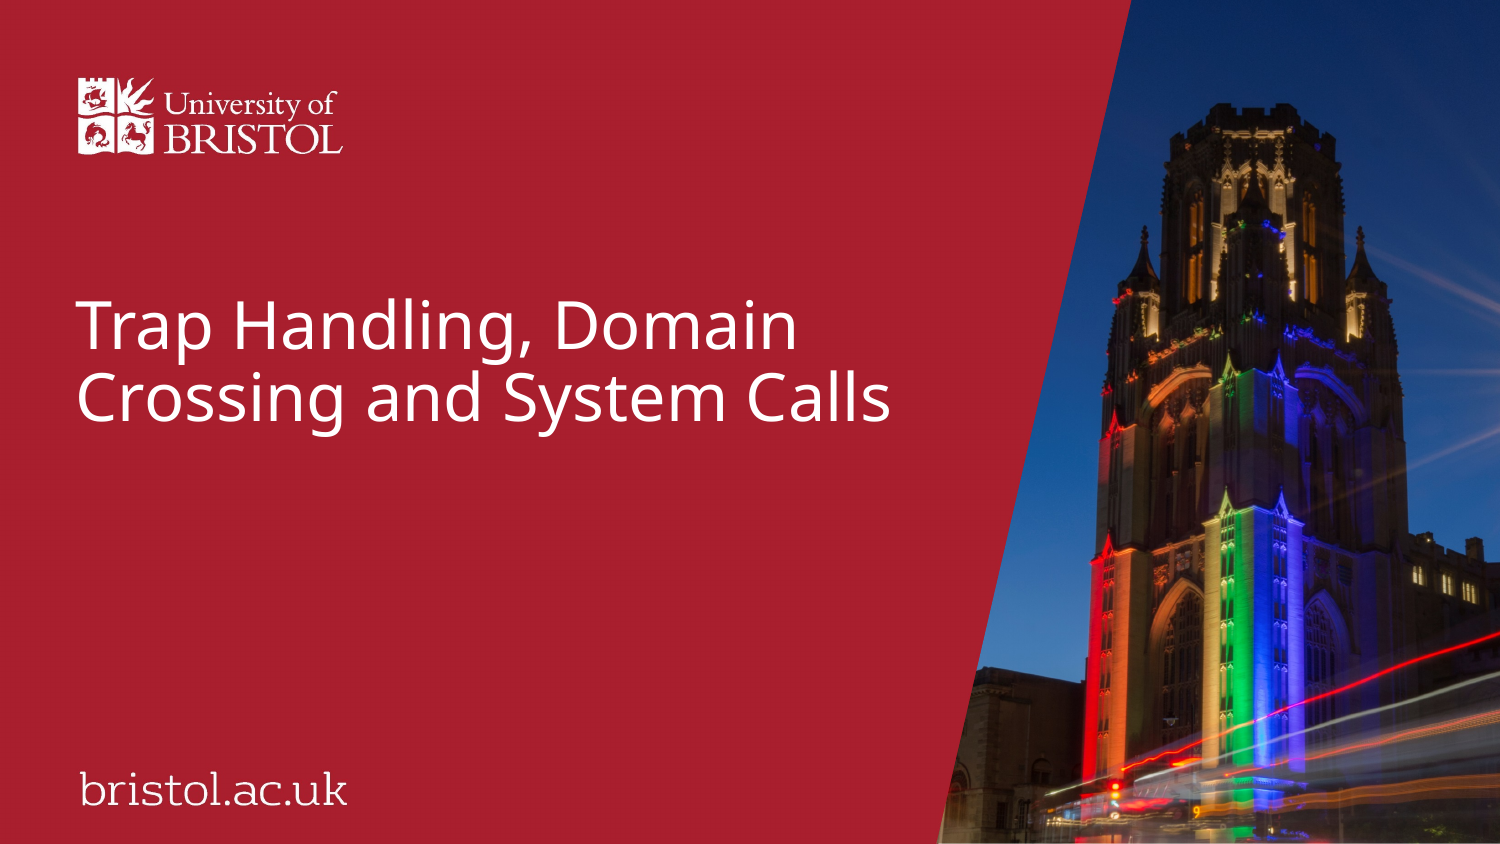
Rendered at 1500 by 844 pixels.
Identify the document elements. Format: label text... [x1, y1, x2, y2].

title Trap Handling, Domain Crossing and System Calls [60, 262, 924, 443]
